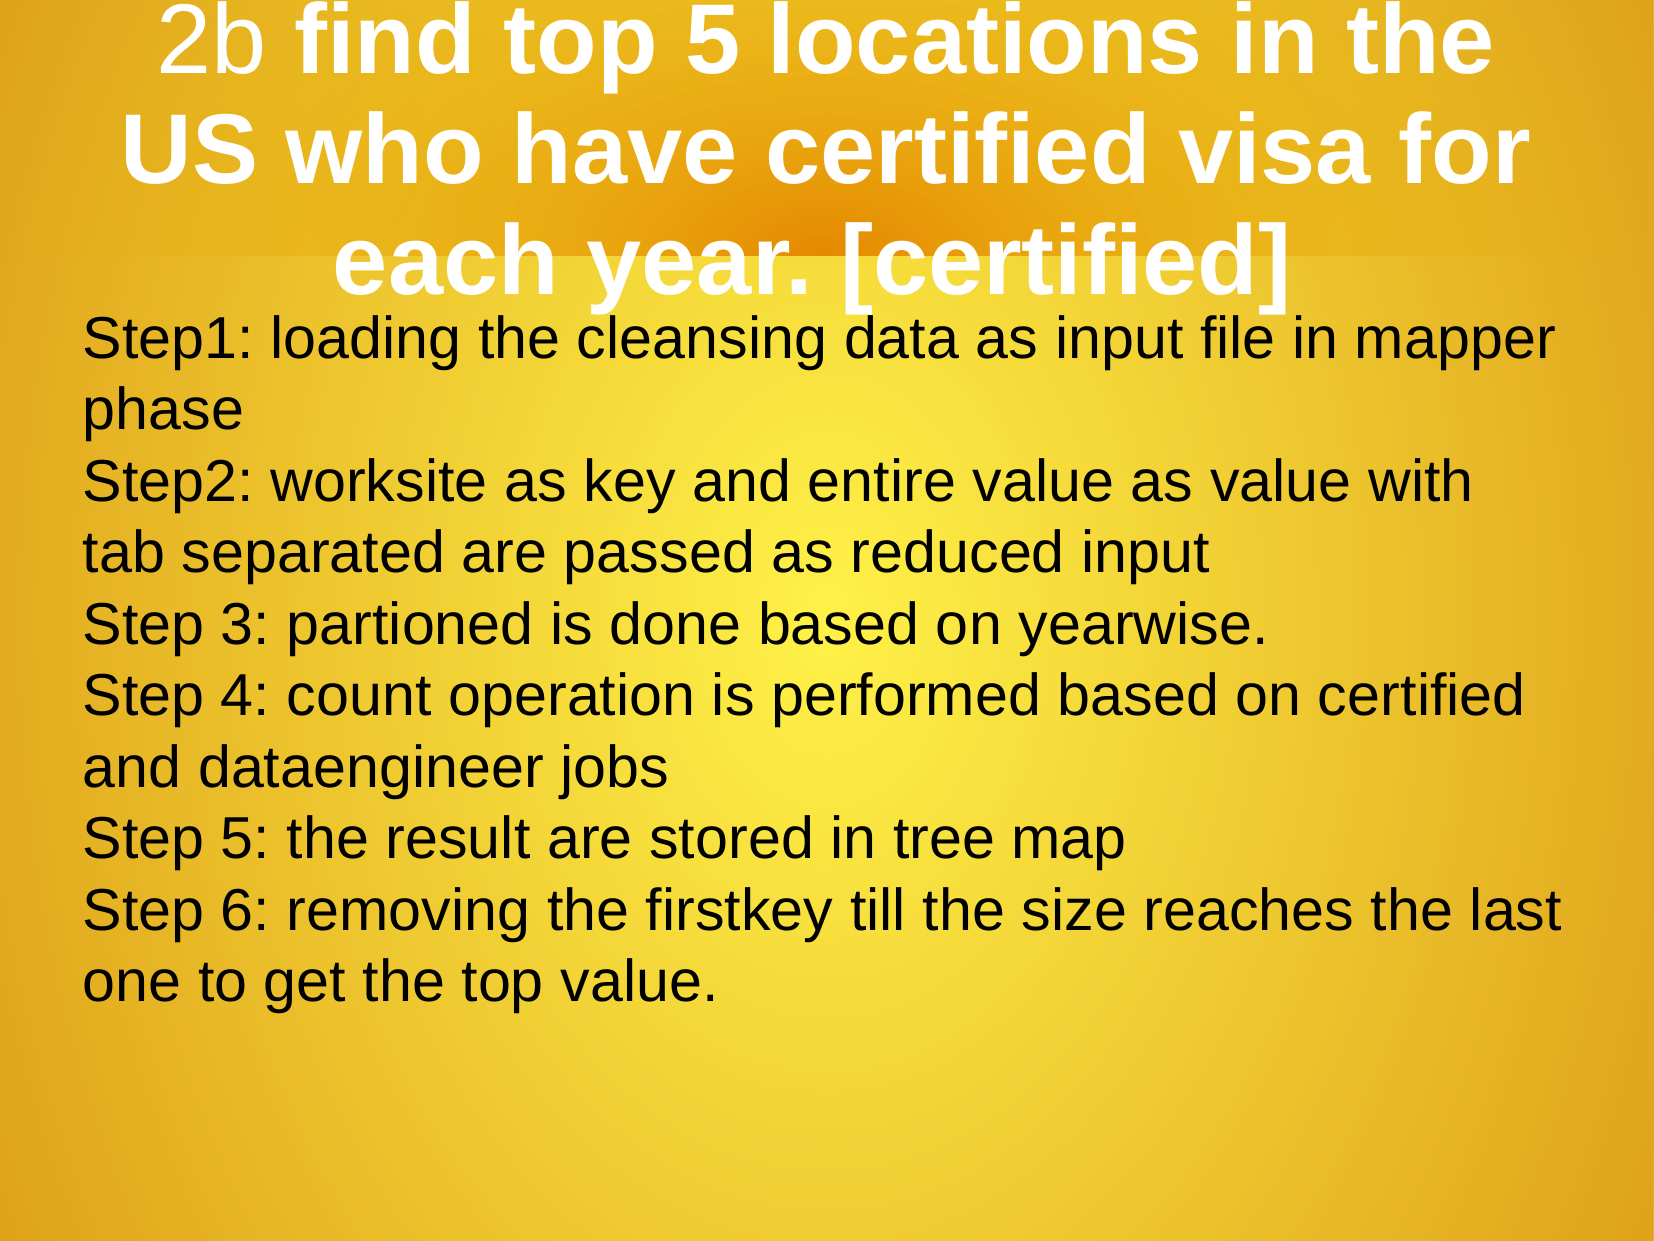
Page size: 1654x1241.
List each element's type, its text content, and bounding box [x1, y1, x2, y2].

title 2b find top 5 locations in the US who have certified visa for each year. [certified] [82, 0, 1571, 299]
list Step1: loading the cleansing data as input file in mapper phase Step2: worksite as key and entire value as value with tab separated are passed as reduced input Step 3: partioned is done based on yearwise. Step 4: count operation is performed based on certified and dataengineer jobs Step 5: the result are stored in tree map Step 6: removing the firstkey till the size reaches the last one to get the top value. [82, 299, 1571, 1019]
